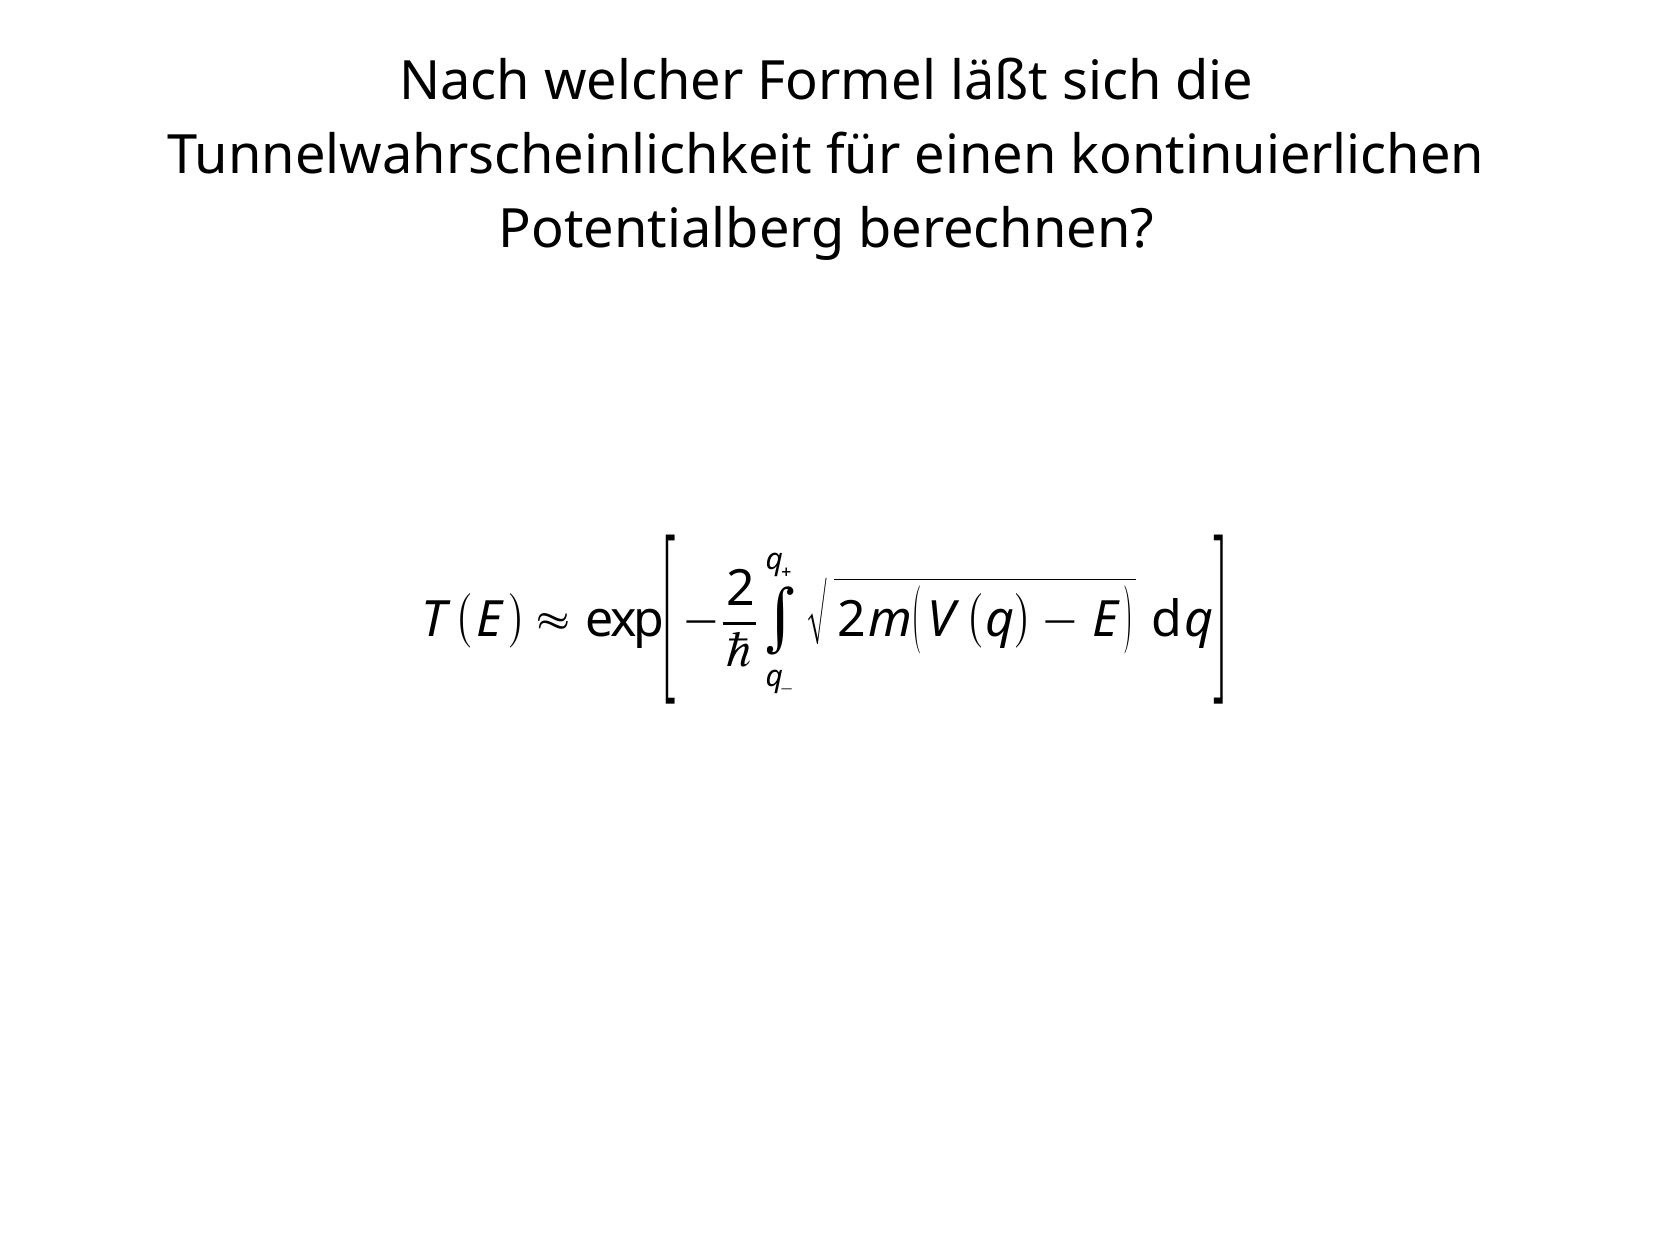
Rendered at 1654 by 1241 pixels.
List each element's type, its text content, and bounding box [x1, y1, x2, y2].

chart [415, 533, 1238, 707]
title Nach welcher Formel läßt sich die Tunnelwahrscheinlichkeit für einen kontinuierlichen Potentialberg berechnen? [82, 49, 1571, 257]
